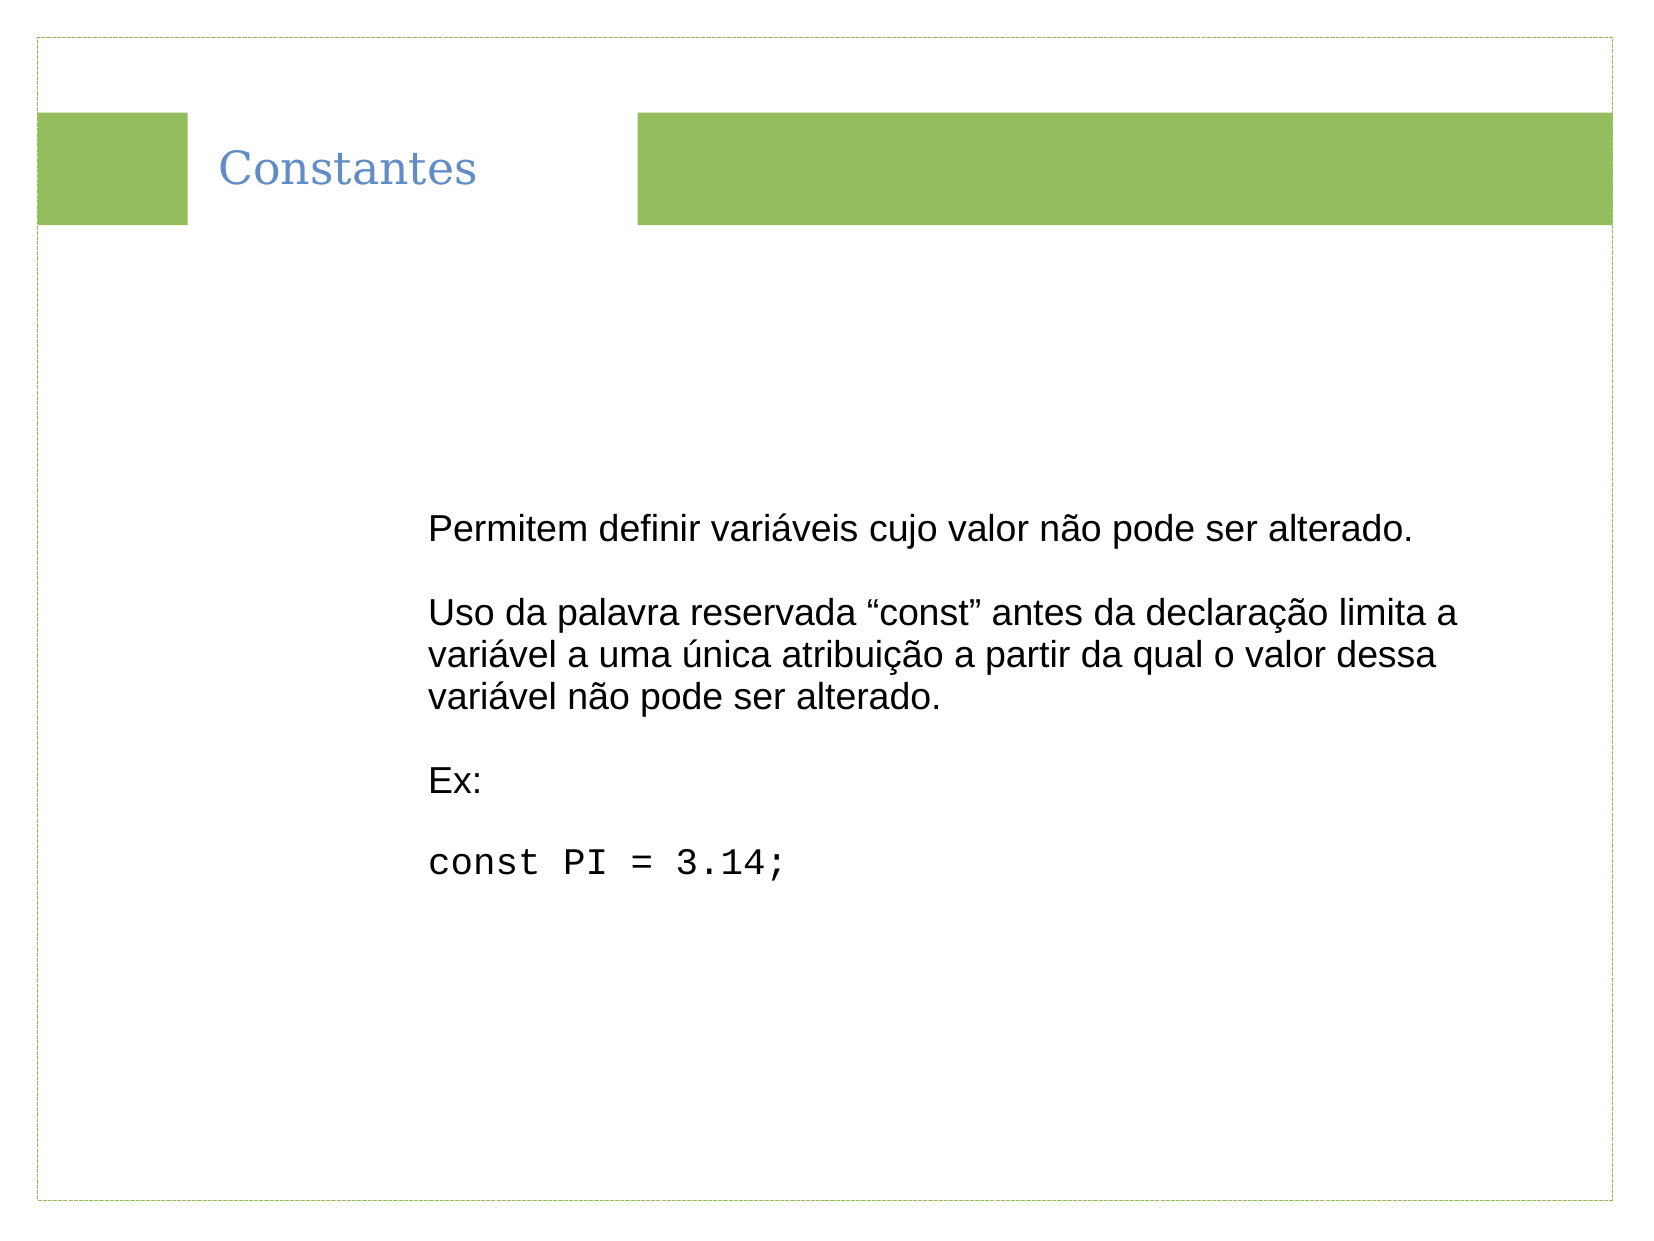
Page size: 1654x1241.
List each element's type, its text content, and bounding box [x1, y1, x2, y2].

text_box [637, 112, 1613, 226]
text_box Permitem definir variáveis cujo valor não pode ser alterado. Uso da palavra reservada “const” antes da declaração limita a variável a uma única atribuição a partir da qual o valor dessa variável não pode ser alterado. Ex: const PI = 3.14; [413, 500, 1486, 894]
text_box Constantes [203, 134, 494, 203]
text_box [37, 112, 188, 226]
